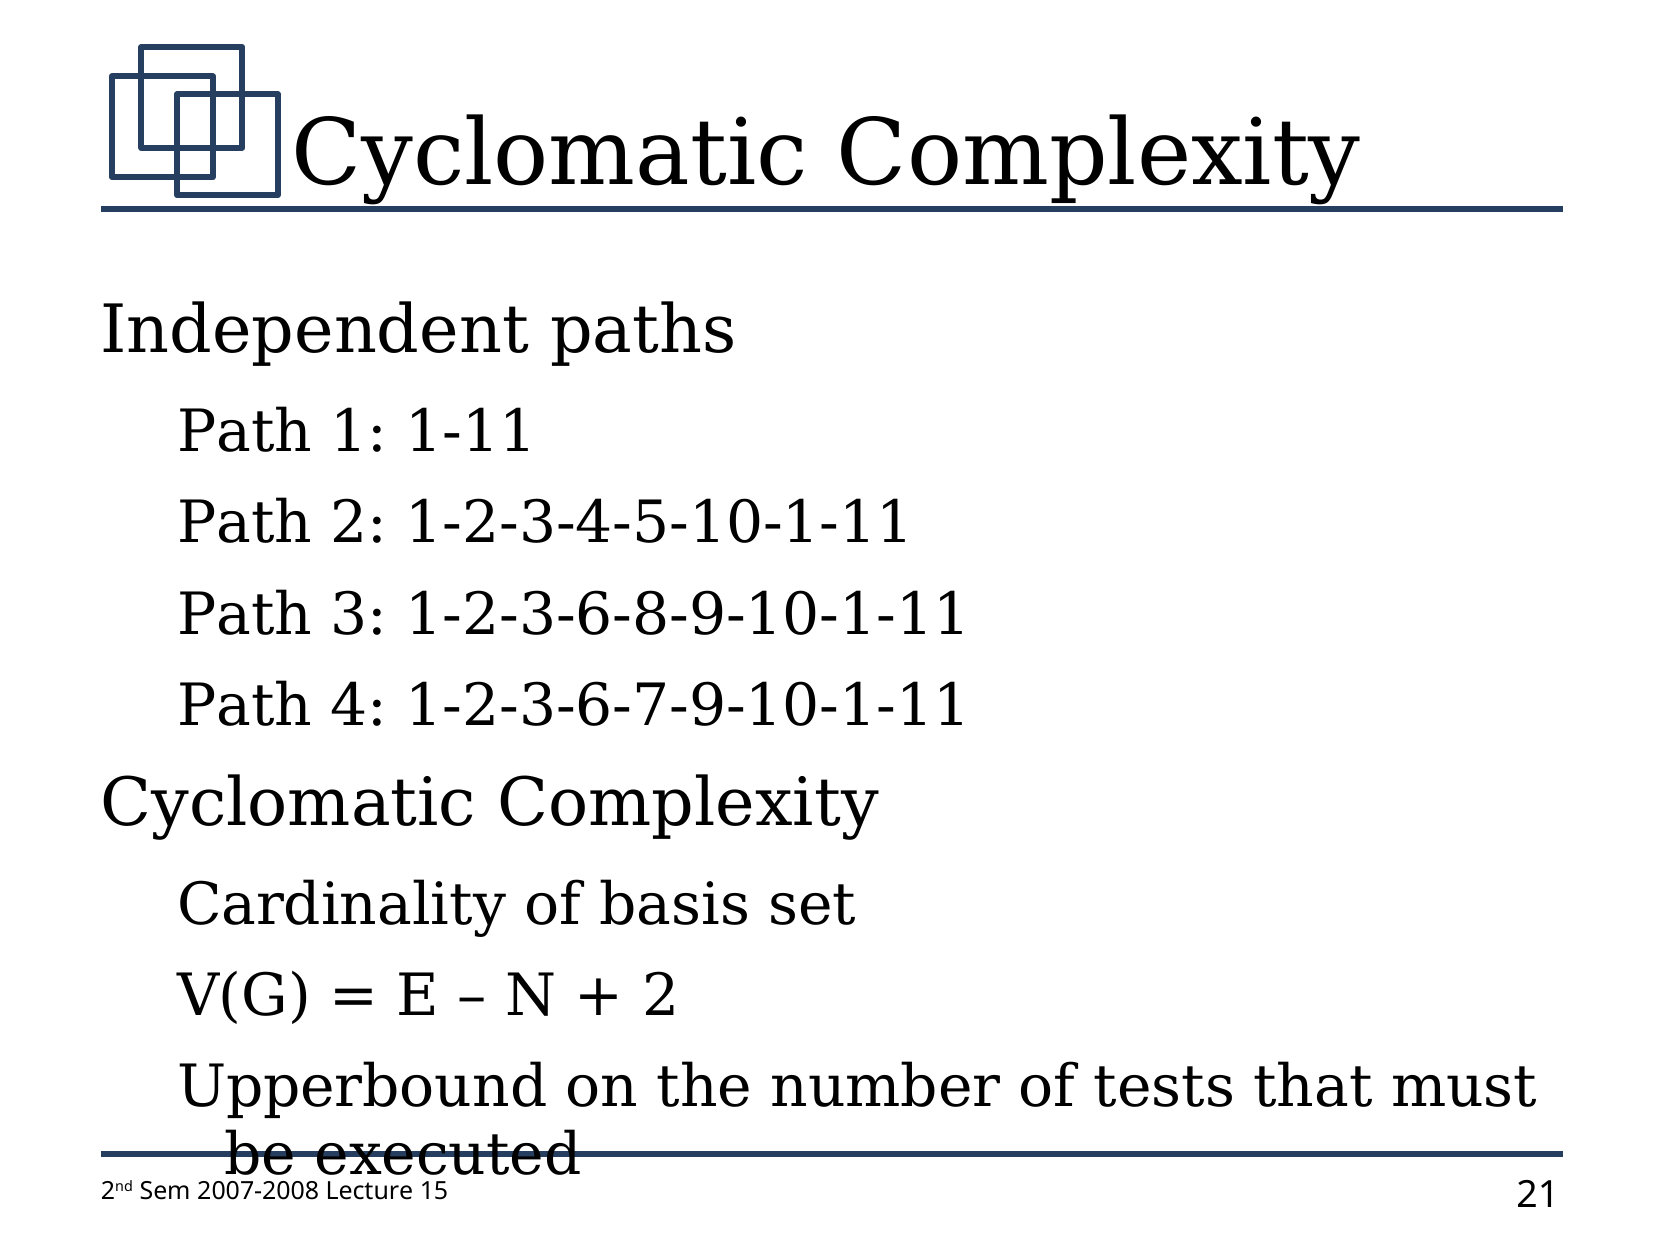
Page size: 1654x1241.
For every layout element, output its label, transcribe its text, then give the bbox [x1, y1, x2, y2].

list Independent paths Path 1: 1-11 Path 2: 1-2-3-4-5-10-1-11 Path 3: 1-2-3-6-8-9-10-1-11 Path 4: 1-2-3-6-7-9-10-1-11 Cyclomatic Complexity Cardinality of basis set V(G) = E – N + 2 Upperbound on the number of tests that must be executed [82, 290, 1571, 1189]
title Cyclomatic Complexity [82, 49, 1571, 257]
